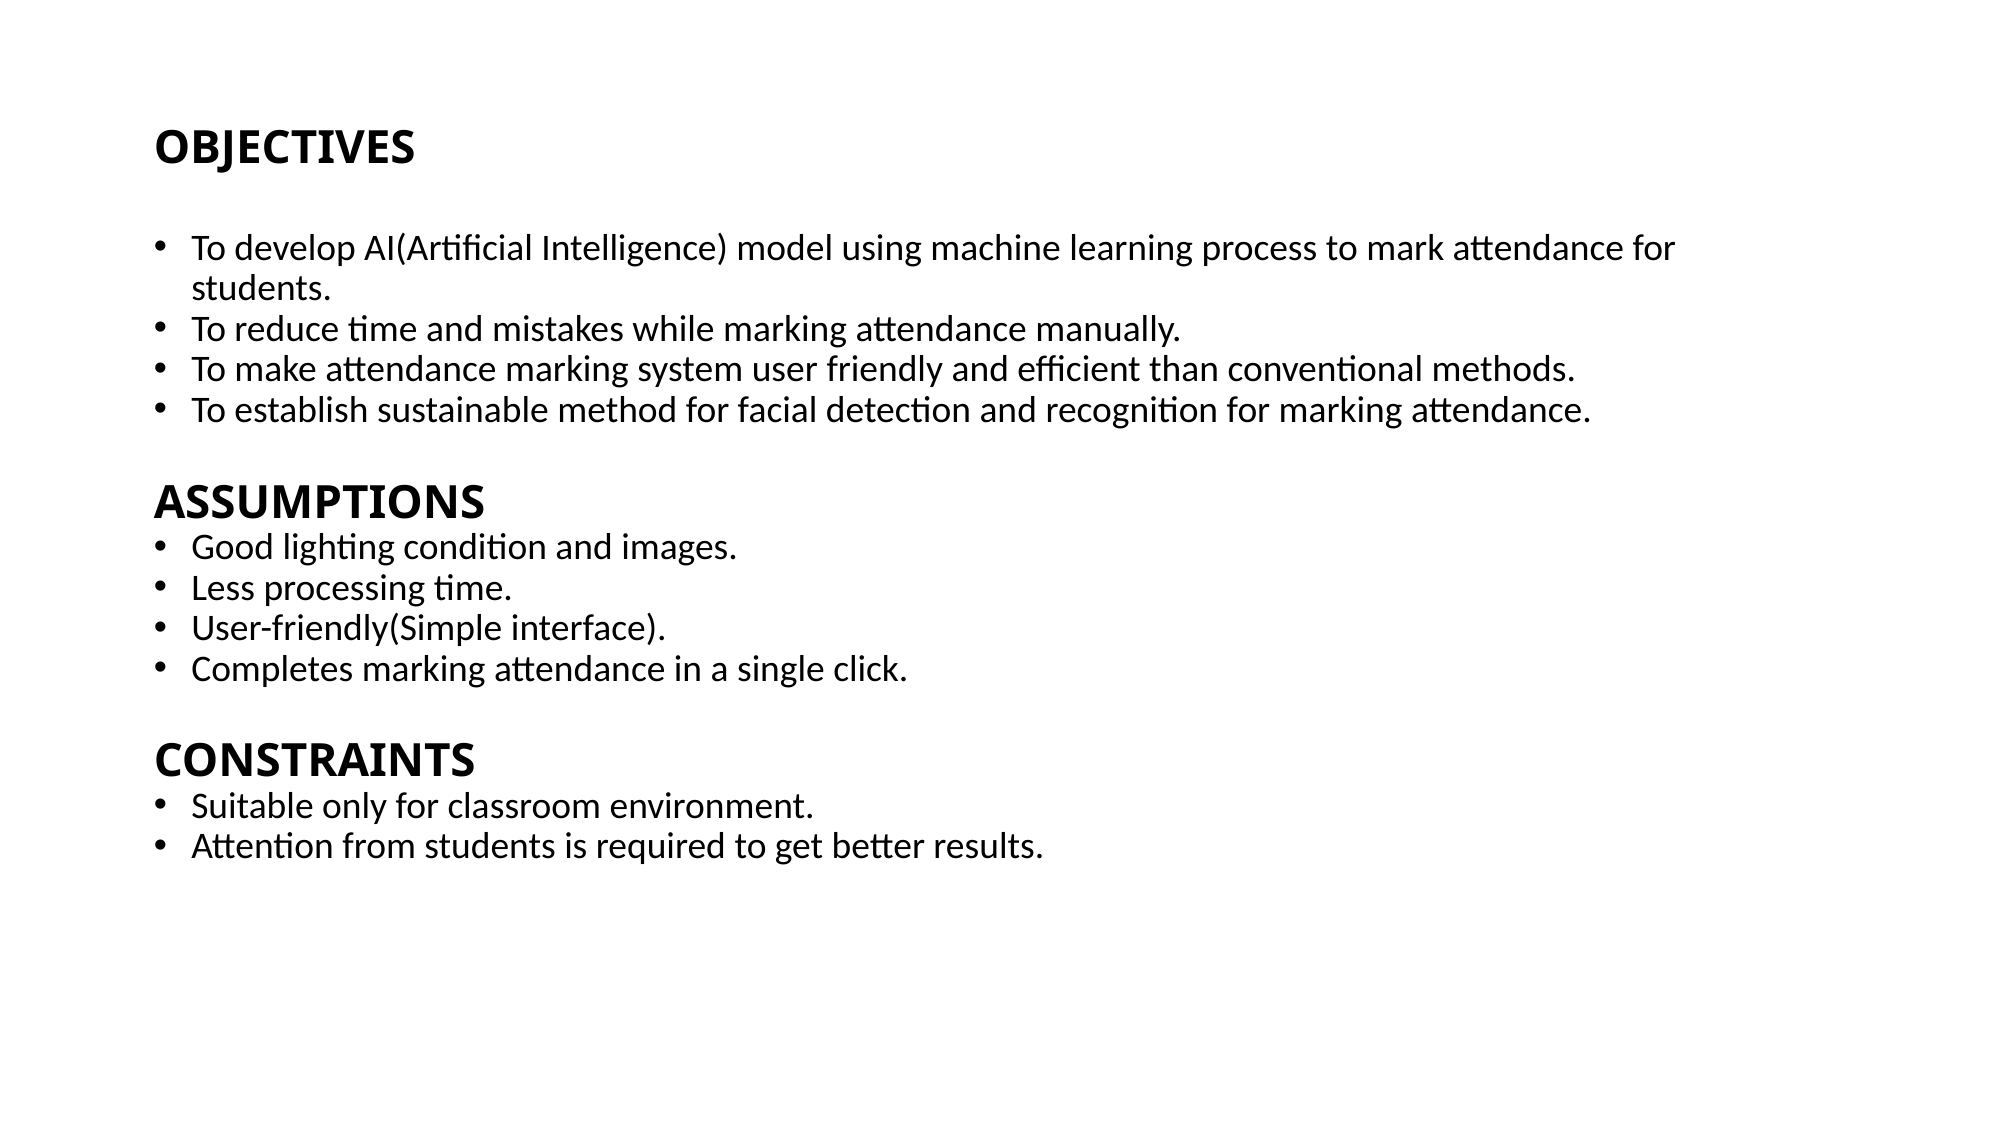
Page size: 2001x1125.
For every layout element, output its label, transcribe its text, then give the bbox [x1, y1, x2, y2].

text_box OBJECTIVES To develop AI(Artificial Intelligence) model using machine learning process to mark attendance for students. To reduce time and mistakes while marking attendance manually. To make attendance marking system user friendly and efficient than conventional methods. To establish sustainable method for facial detection and recognition for marking attendance. ASSUMPTIONS Good lighting condition and images. Less processing time. User-friendly(Simple interface). Completes marking attendance in a single click. CONSTRAINTS Suitable only for classroom environment. Attention from students is required to get better results. [138, 110, 1745, 1081]
